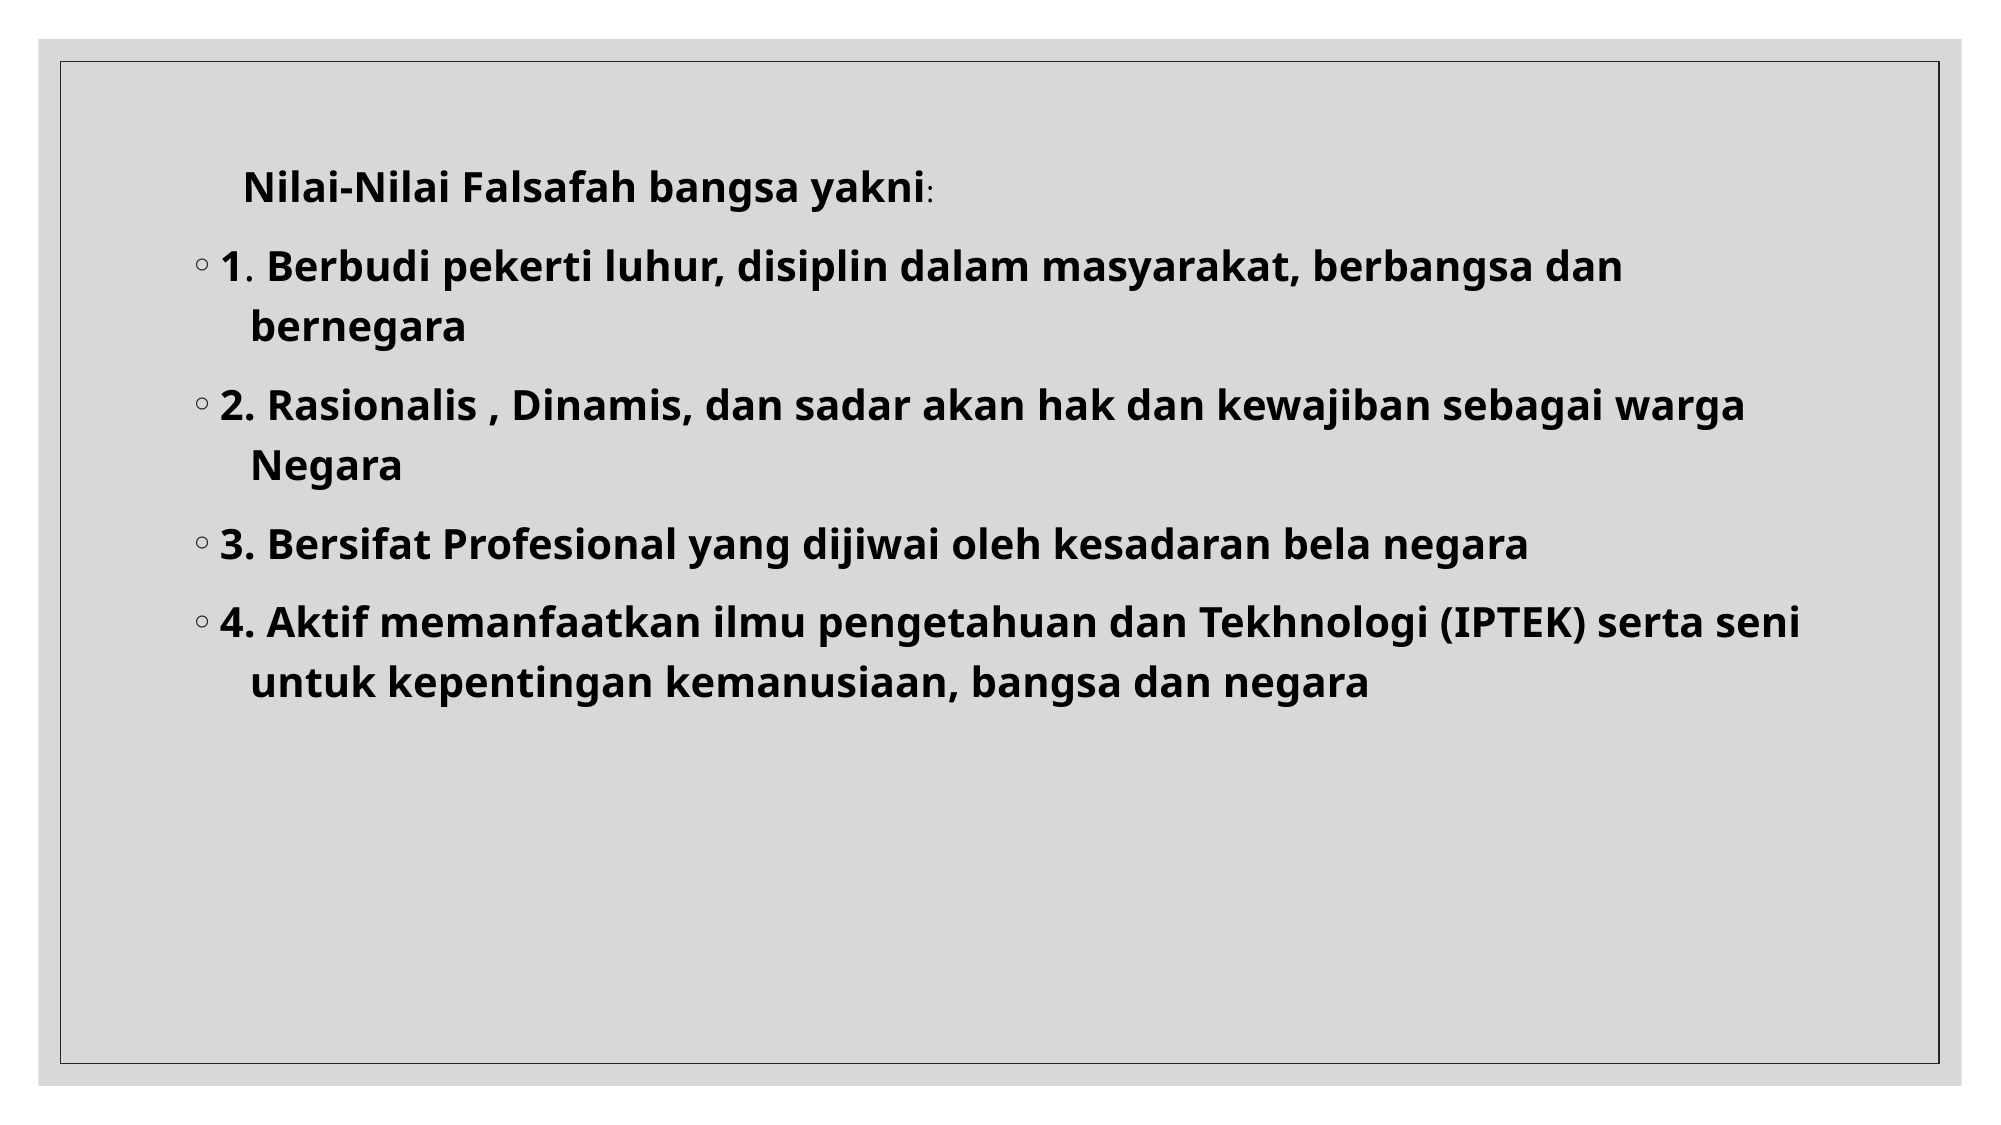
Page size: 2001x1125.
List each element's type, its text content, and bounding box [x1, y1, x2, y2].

list Nilai-Nilai Falsafah bangsa yakni: 1. Berbudi pekerti luhur, disiplin dalam masyarakat, berbangsa dan bernegara 2. Rasionalis , Dinamis, dan sadar akan hak dan kewajiban sebagai warga Negara 3. Bersifat Profesional yang dijiwai oleh kesadaran bela negara 4. Aktif memanfaatkan ilmu pengetahuan dan Tekhnologi (IPTEK) serta seni untuk kepentingan kemanusiaan, bangsa dan negara [174, 143, 1851, 977]
